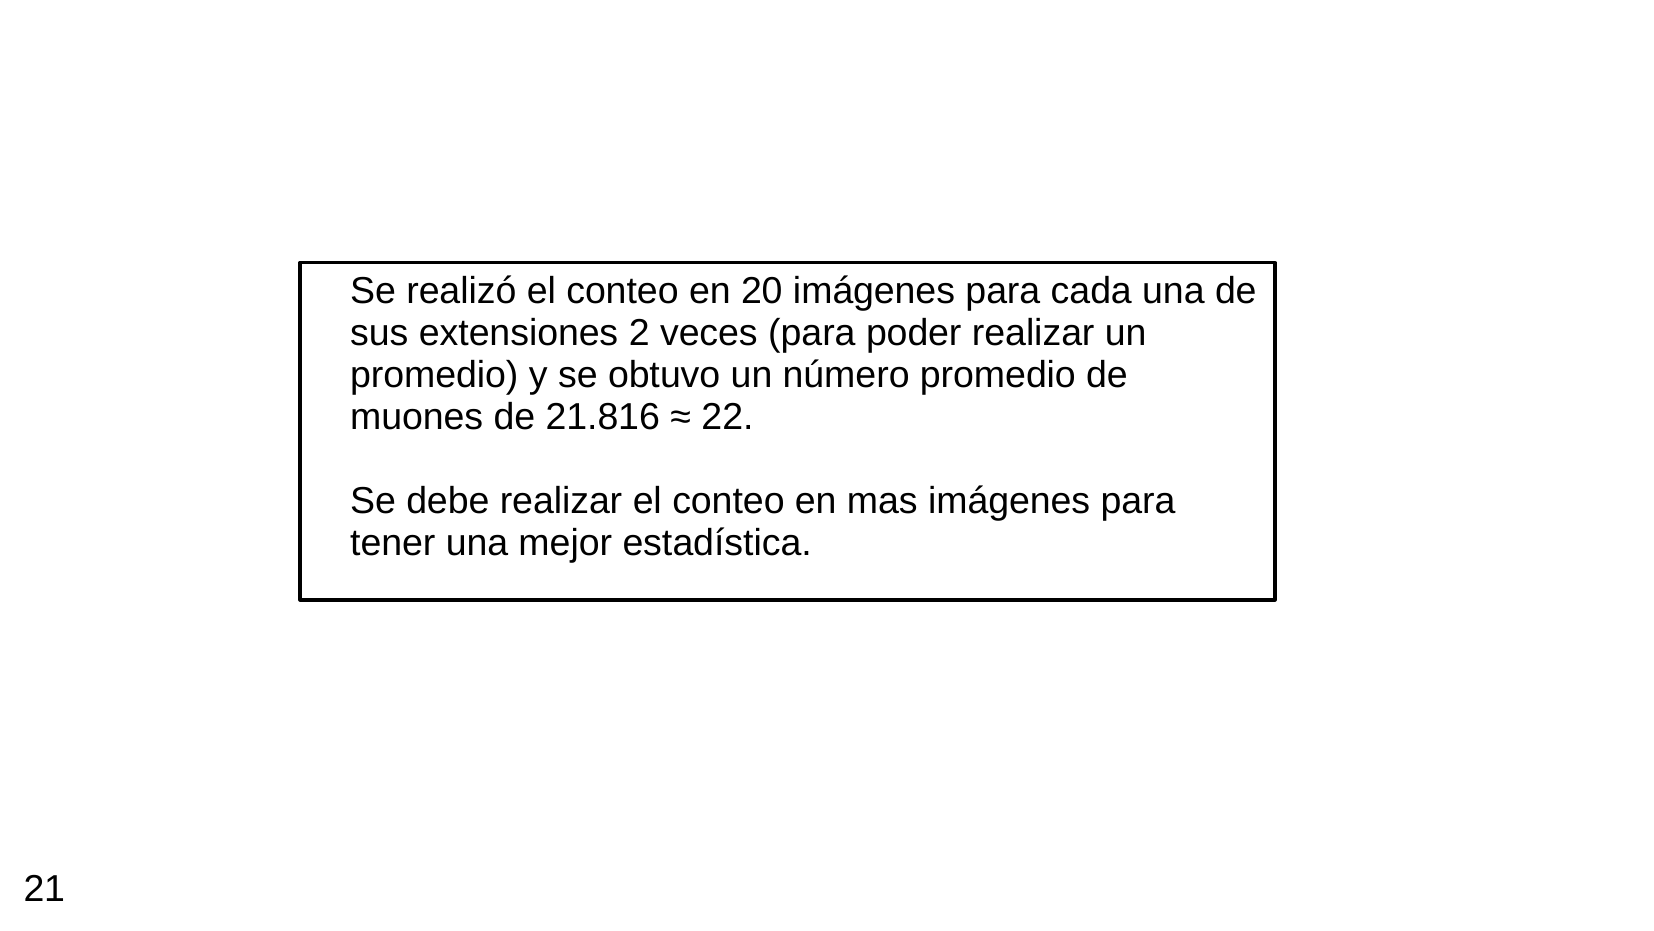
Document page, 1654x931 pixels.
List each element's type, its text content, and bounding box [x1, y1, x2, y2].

text_box Se realizó el conteo en 20 imágenes para cada una de sus extensiones 2 veces (para poder realizar un promedio) y se obtuvo un número promedio de muones de 21.816 ≈ 22. Se debe realizar el conteo en mas imágenes para tener una mejor estadística. [300, 262, 1276, 601]
text_box <number> [8, 860, 638, 931]
